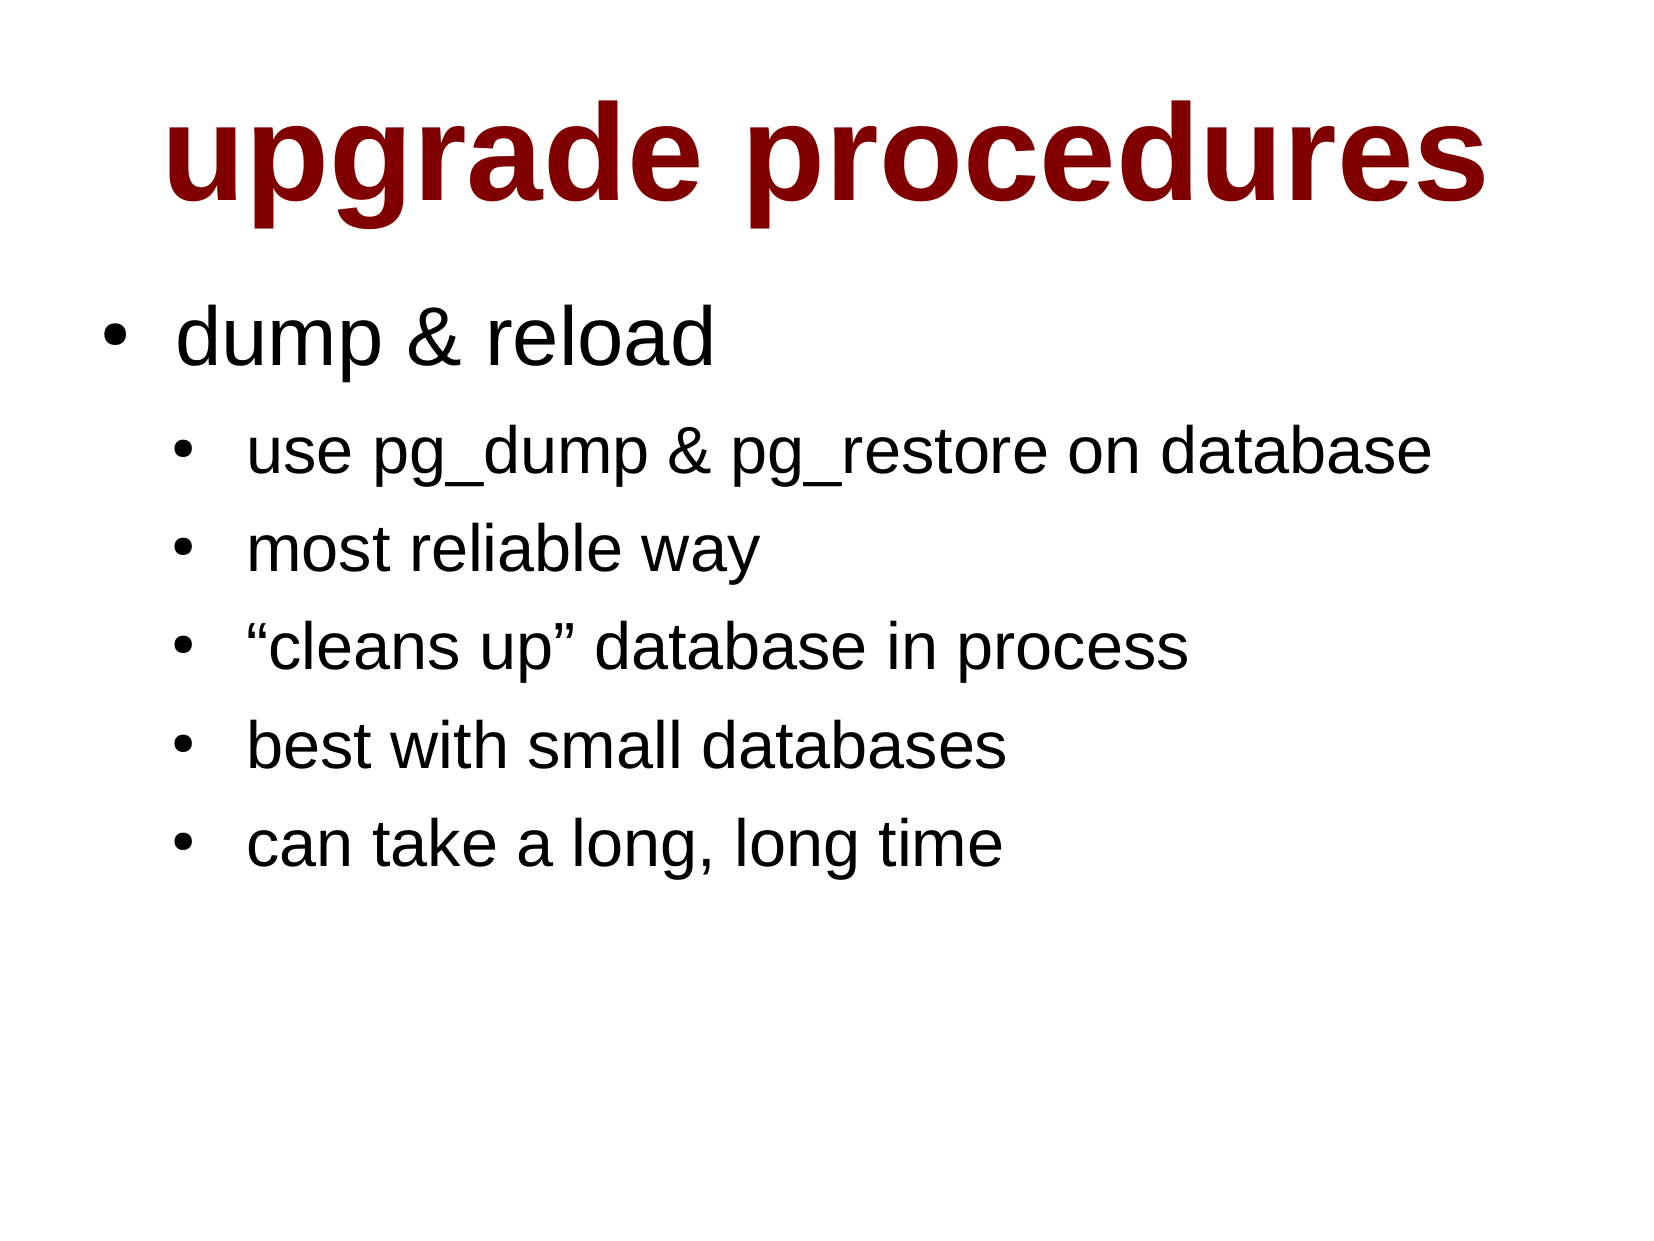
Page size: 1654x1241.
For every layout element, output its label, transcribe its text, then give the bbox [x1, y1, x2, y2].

title upgrade procedures [82, 56, 1571, 250]
list dump & reload use pg_dump & pg_restore on database most reliable way “cleans up” database in process best with small databases can take a long, long time [82, 290, 1571, 1094]
